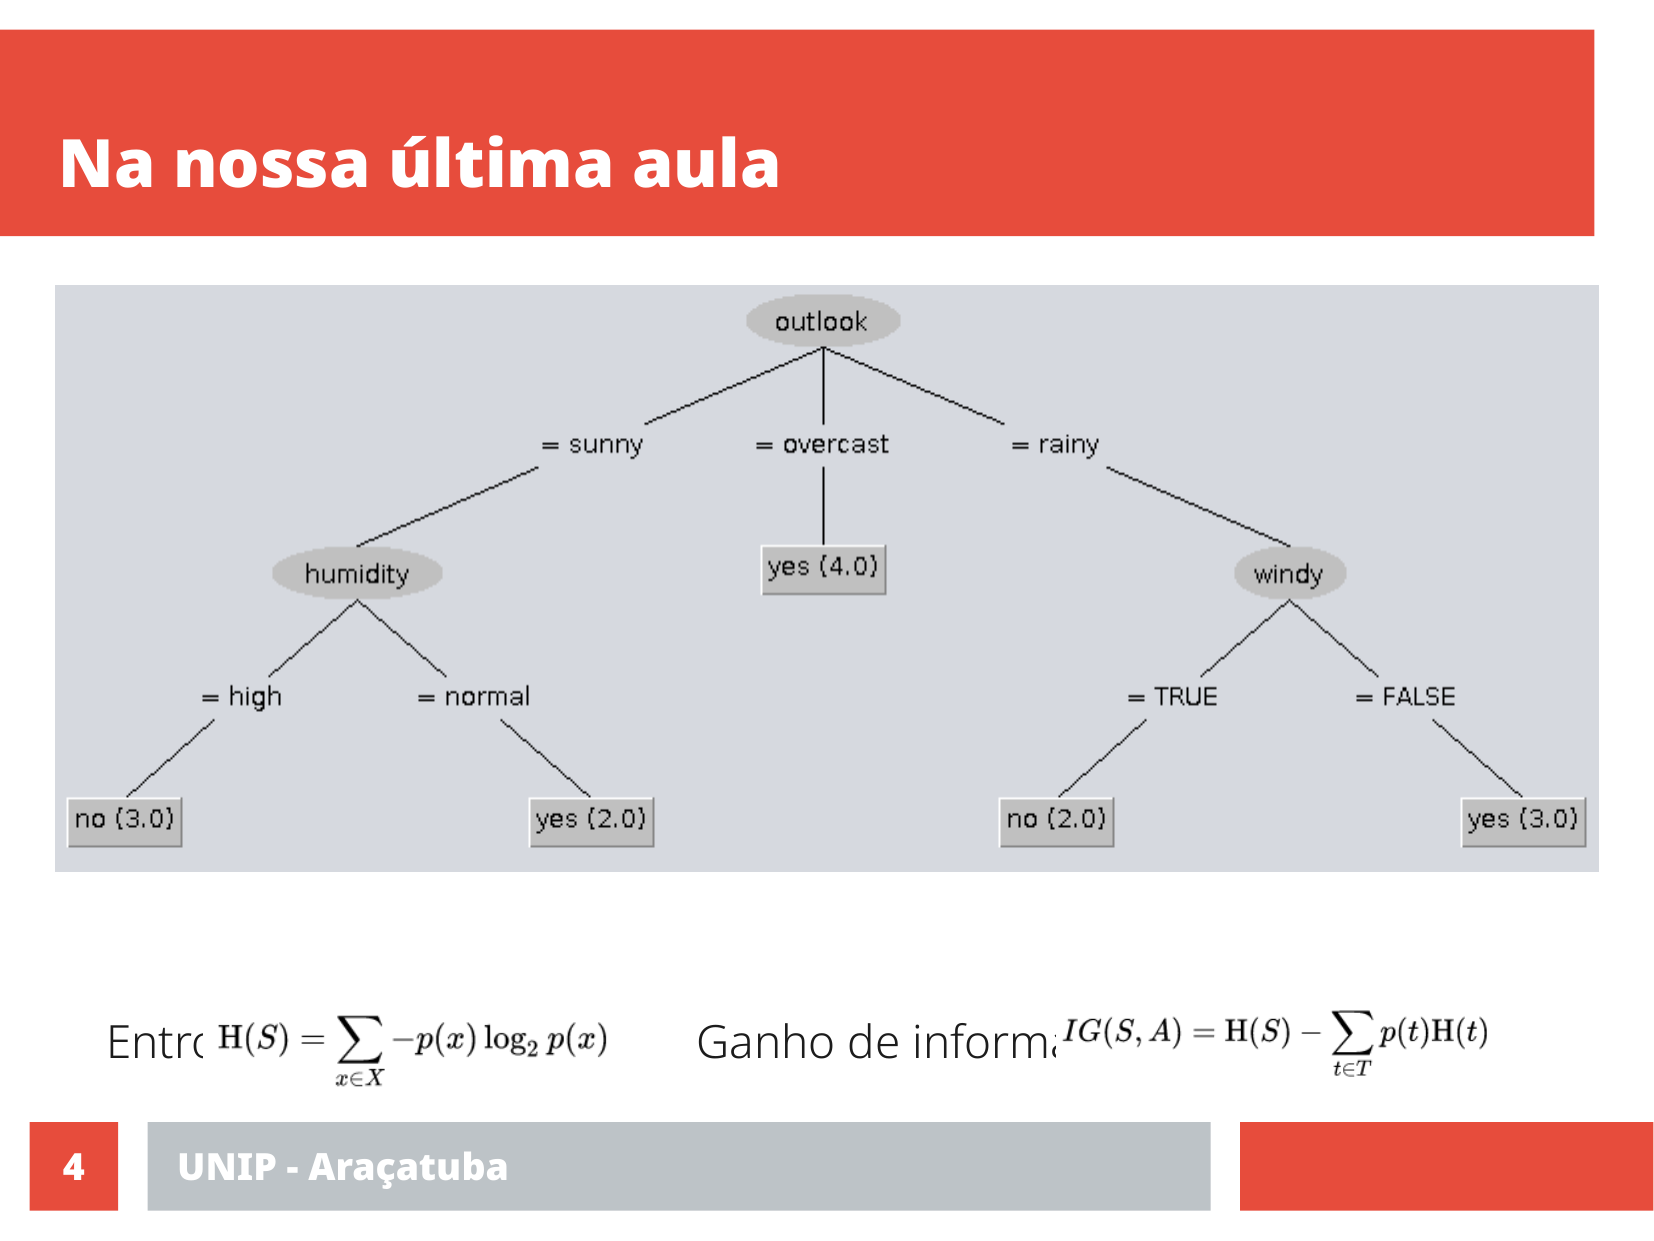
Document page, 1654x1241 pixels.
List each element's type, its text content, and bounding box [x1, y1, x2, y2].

picture [55, 285, 1599, 872]
picture [203, 992, 618, 1117]
list Entropia: Ganho de informação: [59, 872, 1565, 1093]
title Na nossa última aula [59, 59, 1595, 207]
picture [1056, 998, 1499, 1093]
